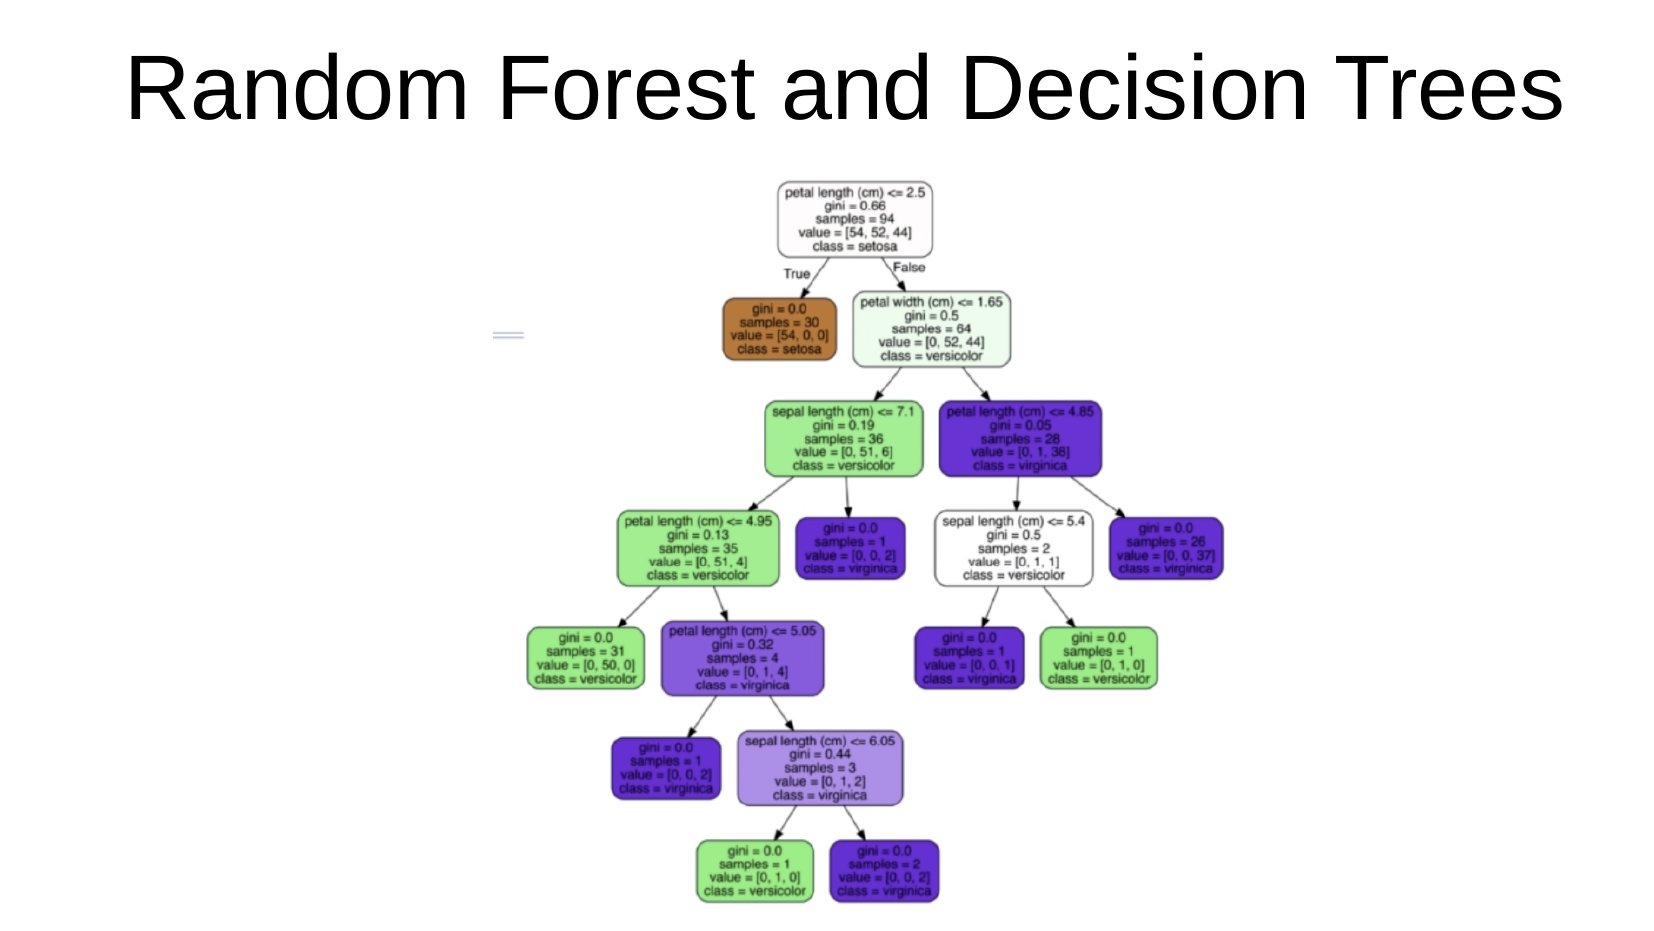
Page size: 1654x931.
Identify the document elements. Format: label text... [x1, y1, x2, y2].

title Random Forest and Decision Trees [101, 9, 1591, 166]
picture [493, 149, 1231, 923]
